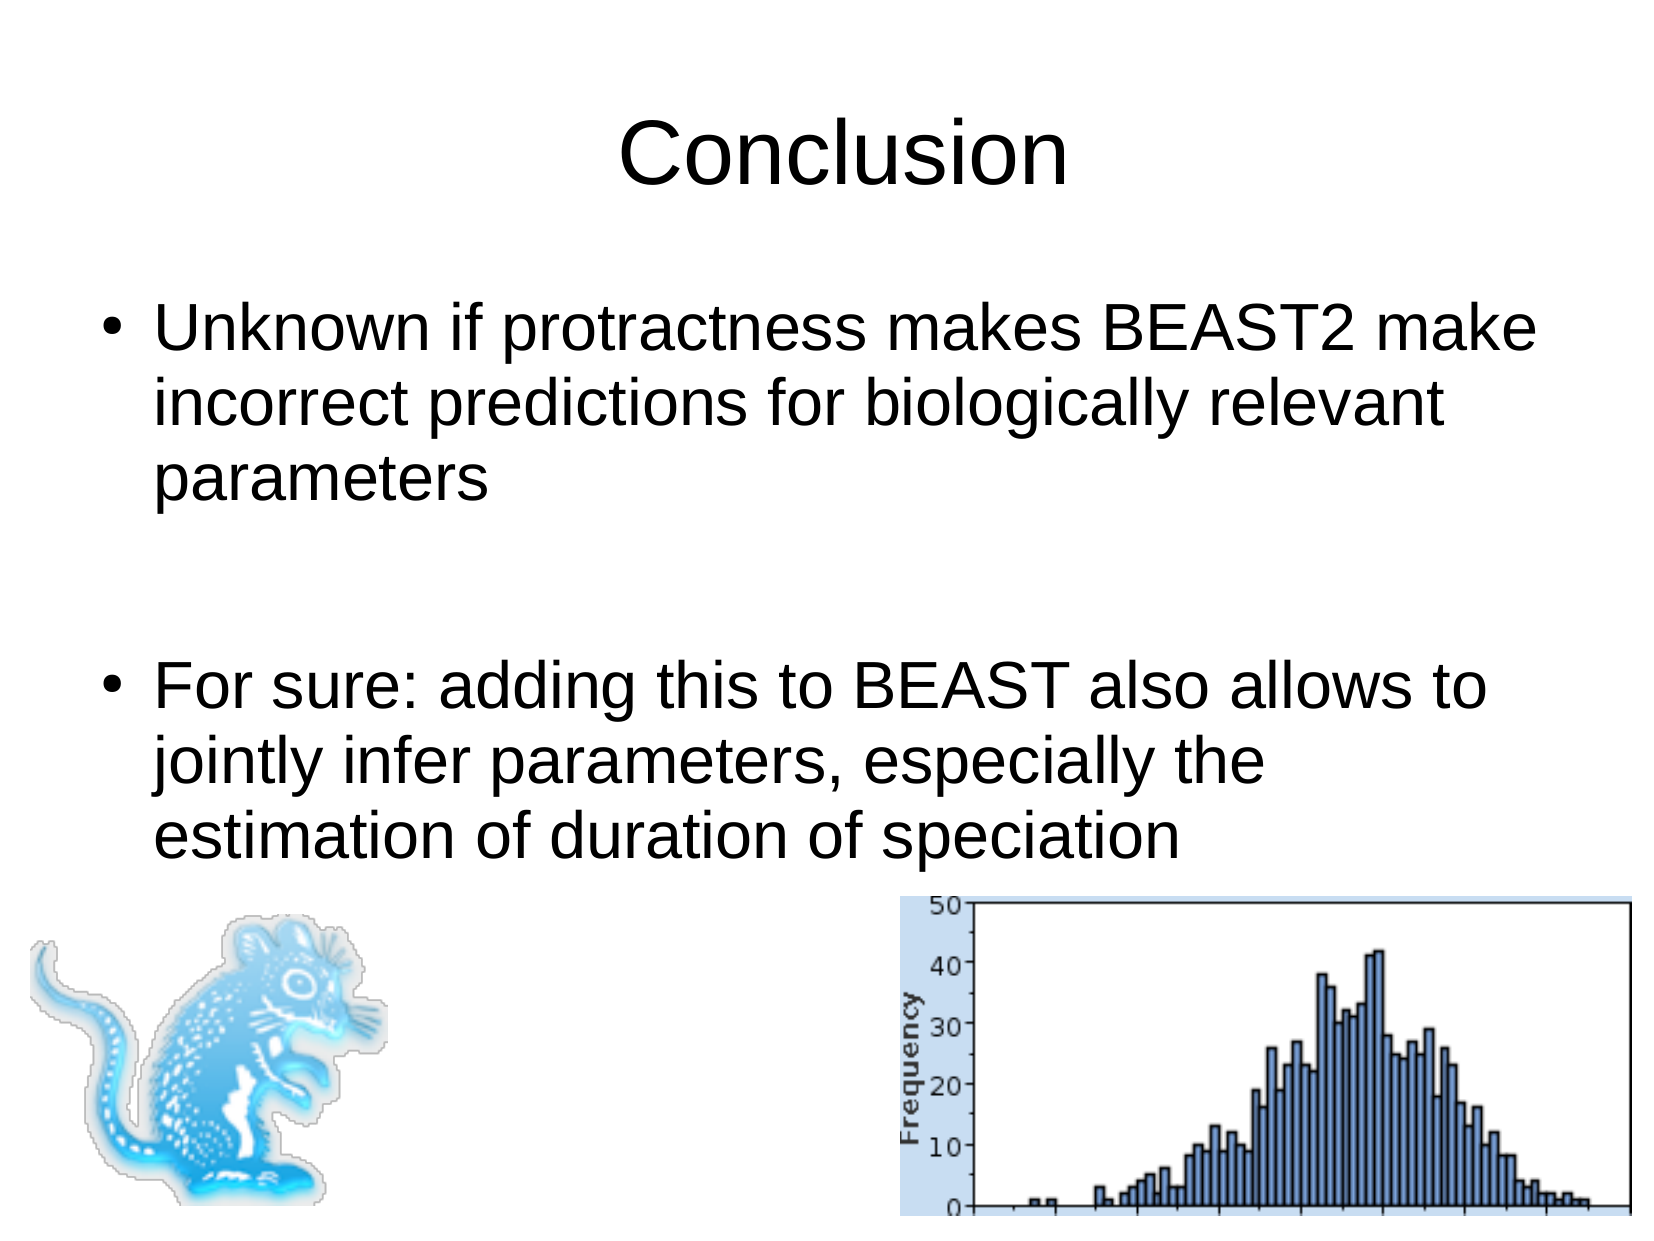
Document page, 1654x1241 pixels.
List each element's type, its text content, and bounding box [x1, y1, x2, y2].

list Unknown if protractness makes BEAST2 make incorrect predictions for biologically relevant parameters For sure: adding this to BEAST also allows to jointly infer parameters, especially the estimation of duration of speciation [82, 290, 1571, 1010]
picture [900, 896, 1632, 1216]
picture [30, 914, 388, 1206]
title Conclusion [82, 49, 1571, 257]
